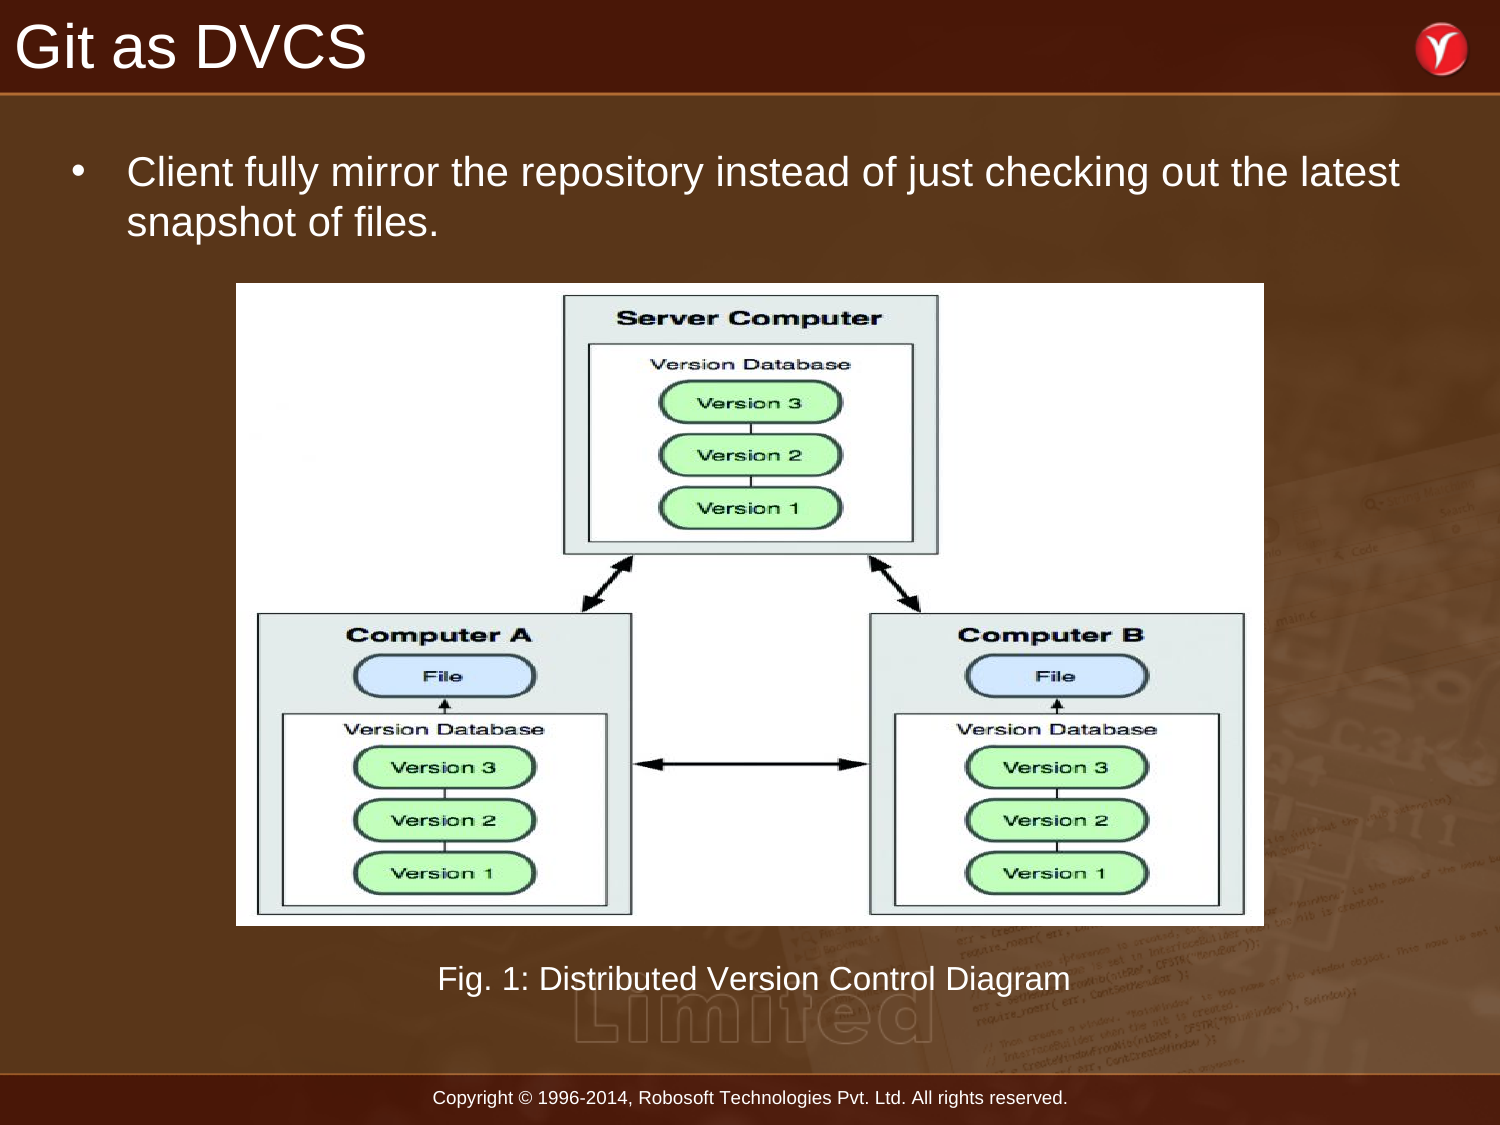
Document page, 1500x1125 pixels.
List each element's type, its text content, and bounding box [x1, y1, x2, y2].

picture [236, 283, 1264, 926]
list Client fully mirror the repository instead of just checking out the latest snapshot of files. [56, 137, 1444, 1005]
text_box Fig. 1: Distributed Version Control Diagram [437, 956, 1212, 997]
title Git as DVCS [0, 0, 1351, 138]
picture [0, 0, 1500, 1125]
